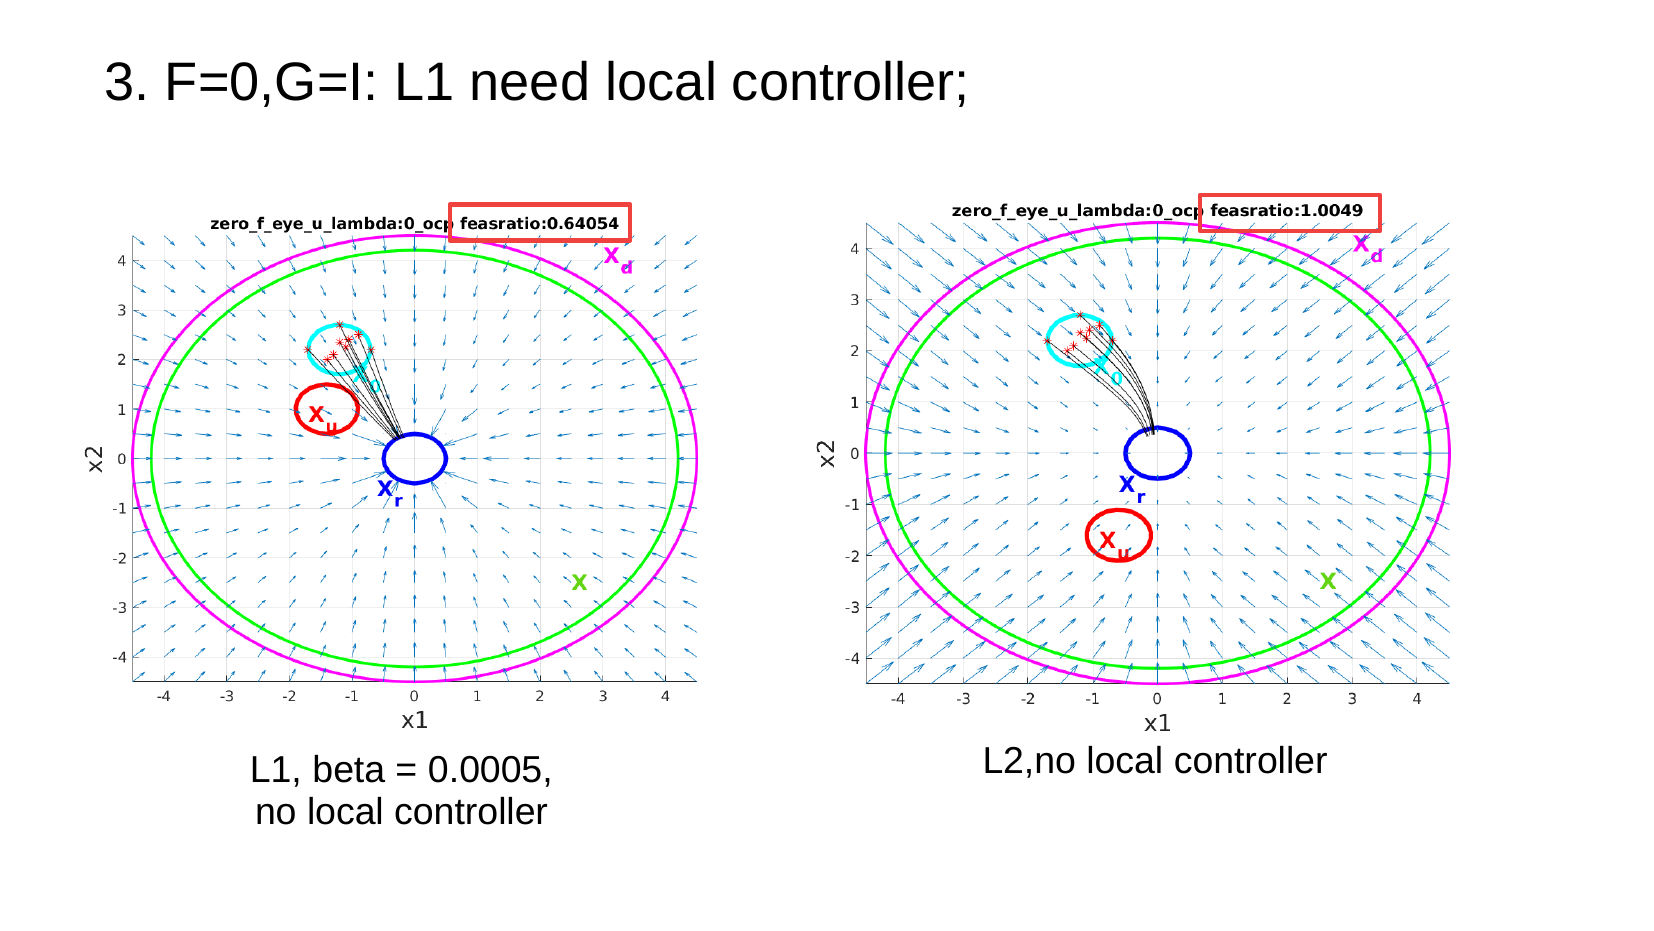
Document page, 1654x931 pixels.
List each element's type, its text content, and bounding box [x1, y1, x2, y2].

text_box 3. F=0,G=I: L1 need local controller; [452, 207, 628, 238]
text_box L2,no local controller [960, 732, 1351, 832]
picture [1202, 197, 1378, 229]
text_box L1, beta = 0.0005, no local controller [210, 741, 593, 882]
picture [810, 195, 1456, 733]
text_box 3. F=0,G=I: L1 need local controller; [90, 44, 1081, 241]
picture [37, 194, 766, 742]
